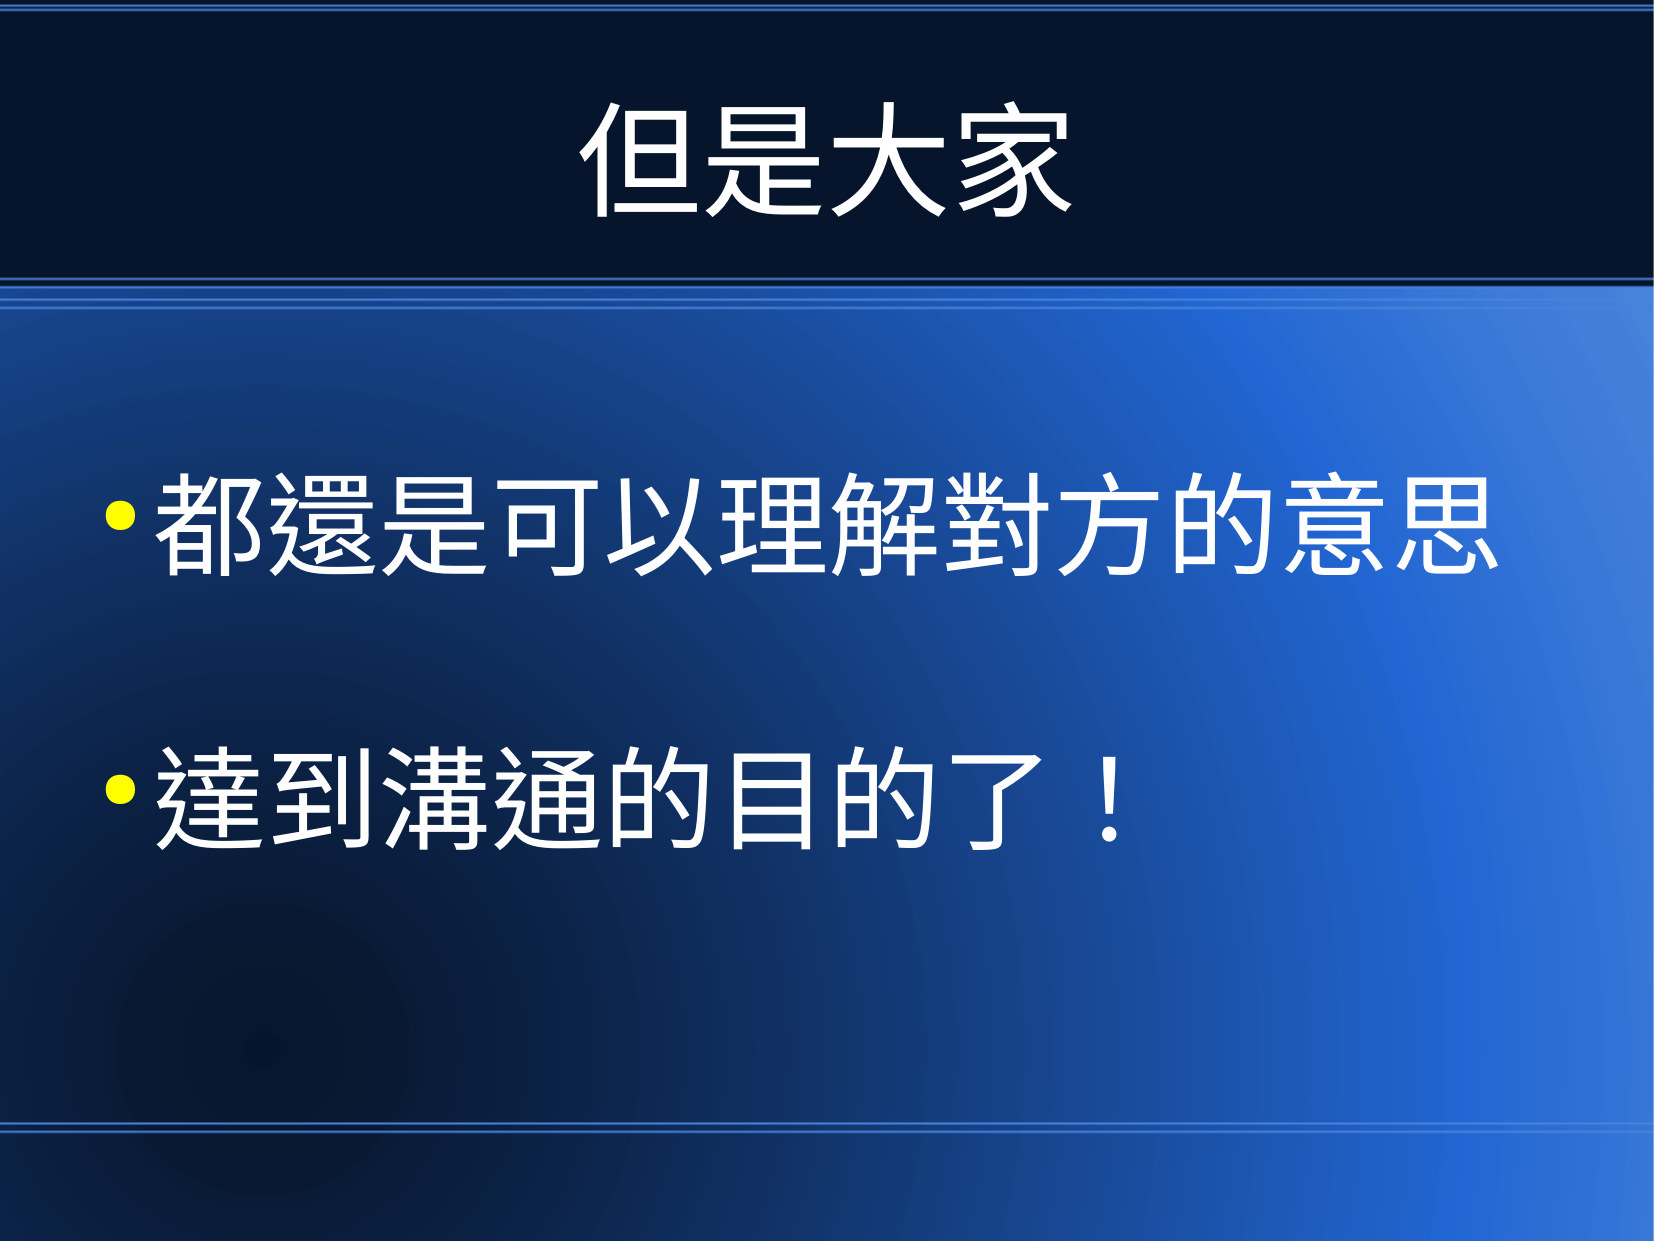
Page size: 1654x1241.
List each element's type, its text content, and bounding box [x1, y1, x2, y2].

title 但是大家 [82, 49, 1571, 257]
list 都還是可以理解對方的意思 達到溝通的目的了！ [82, 355, 1571, 1241]
picture [0, 0, 1654, 1241]
